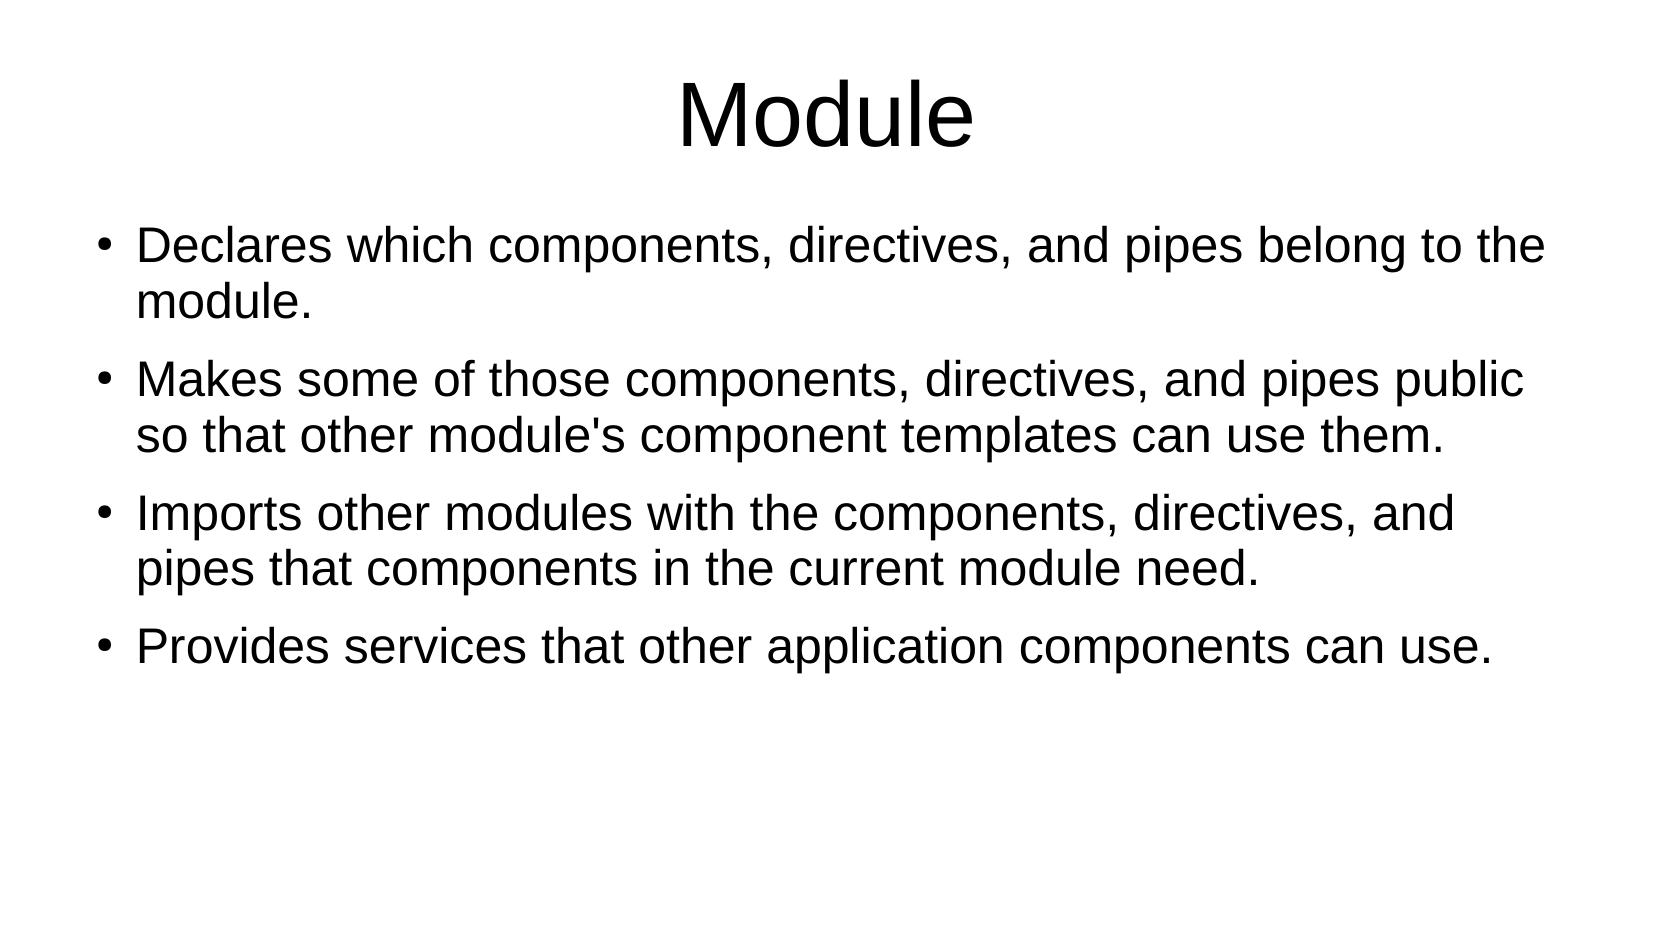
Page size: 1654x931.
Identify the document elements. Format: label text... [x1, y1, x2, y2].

title Module [82, 37, 1571, 193]
list Declares which components, directives, and pipes belong to the module. Makes some of those components, directives, and pipes public so that other module's component templates can use them. Imports other modules with the components, directives, and pipes that components in the current module need. Provides services that other application components can use. [82, 217, 1571, 758]
